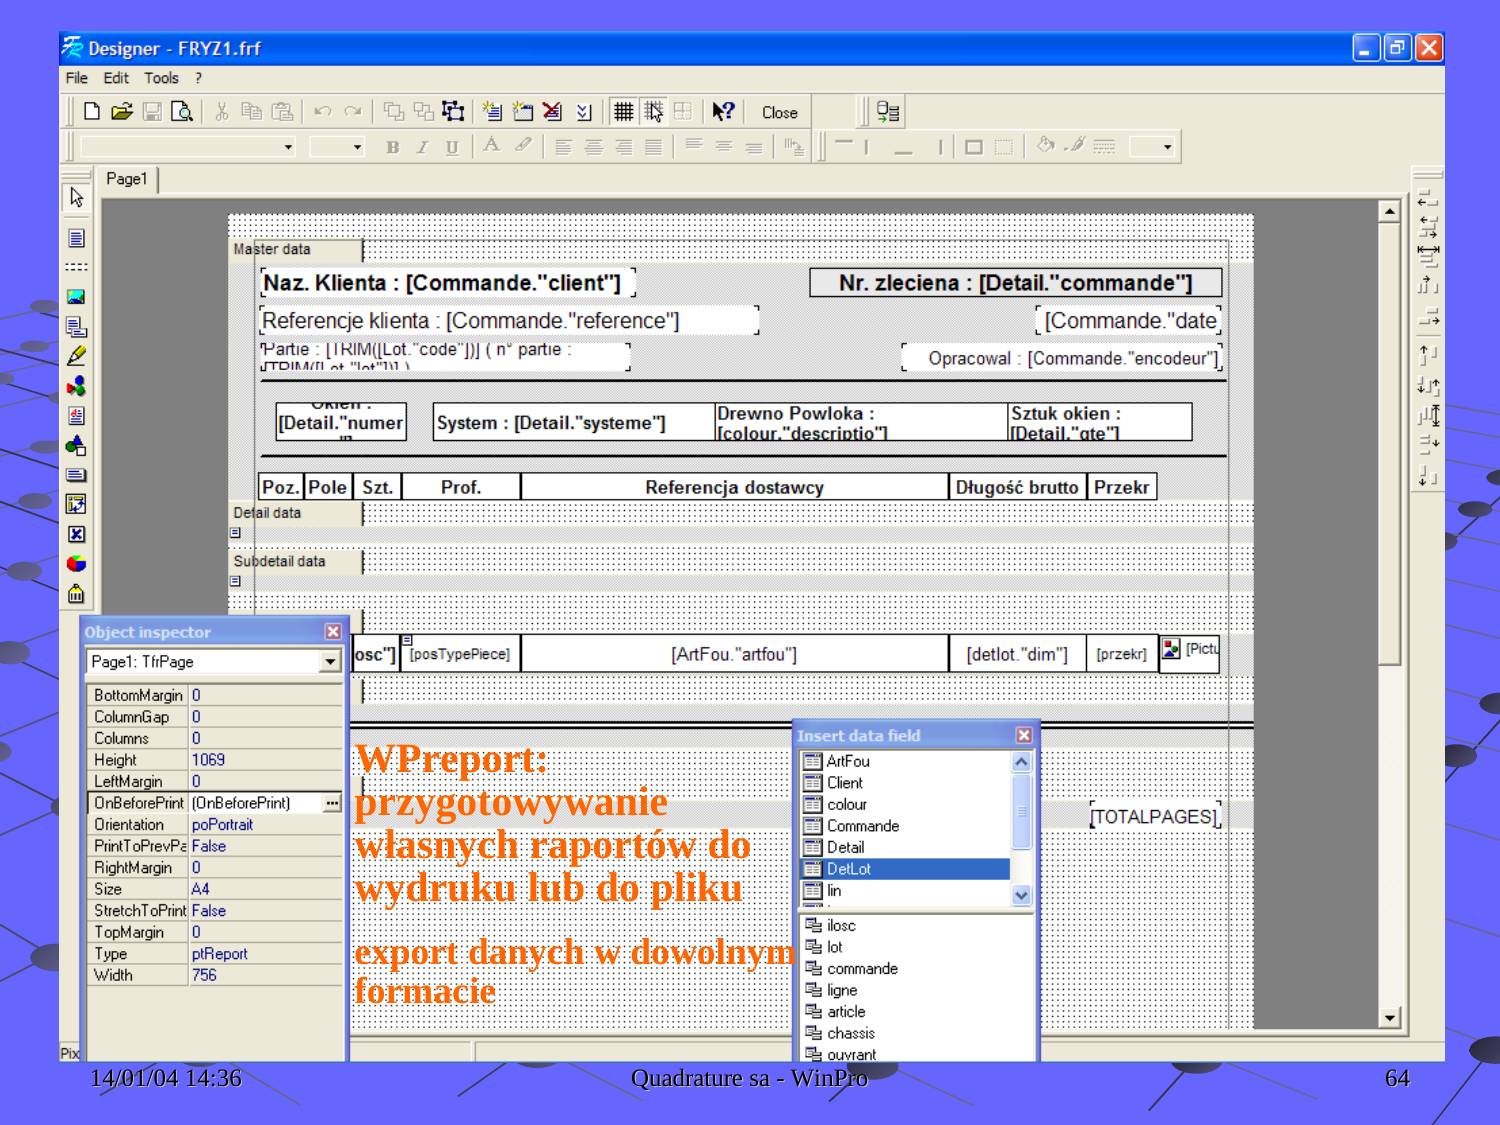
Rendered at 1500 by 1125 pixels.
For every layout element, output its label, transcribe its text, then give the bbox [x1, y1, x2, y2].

text_box WPreport: przygotowywanie własnych raportów do wydruku lub do pliku export danych w dowolnym formacie [354, 738, 798, 1073]
picture [59, 31, 1445, 1063]
